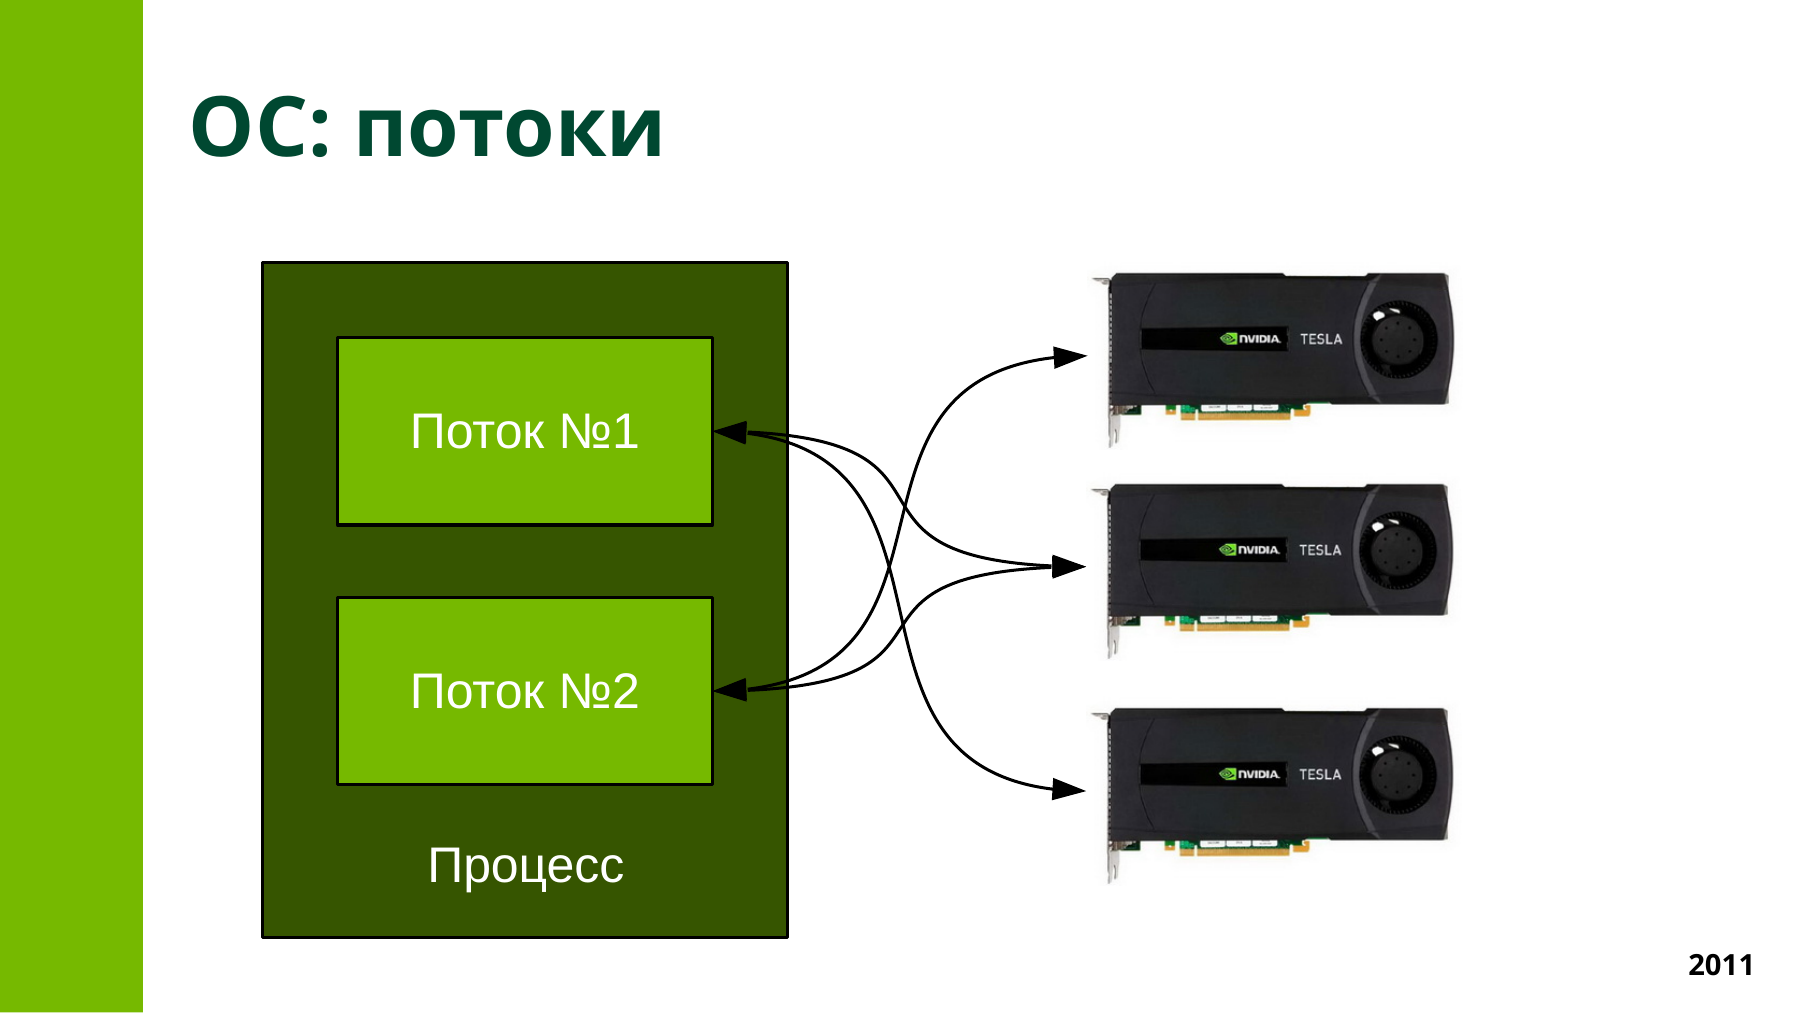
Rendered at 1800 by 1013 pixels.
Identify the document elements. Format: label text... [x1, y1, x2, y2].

text_box [262, 262, 788, 938]
picture [1087, 261, 1463, 451]
title ОС: потоки [188, 40, 1733, 211]
picture [1086, 696, 1462, 886]
text_box Поток №1 [337, 337, 713, 526]
picture [1086, 472, 1462, 661]
text_box [775, 436, 788, 440]
text_box Процесс [412, 829, 641, 901]
text_box Поток №2 [337, 597, 713, 785]
